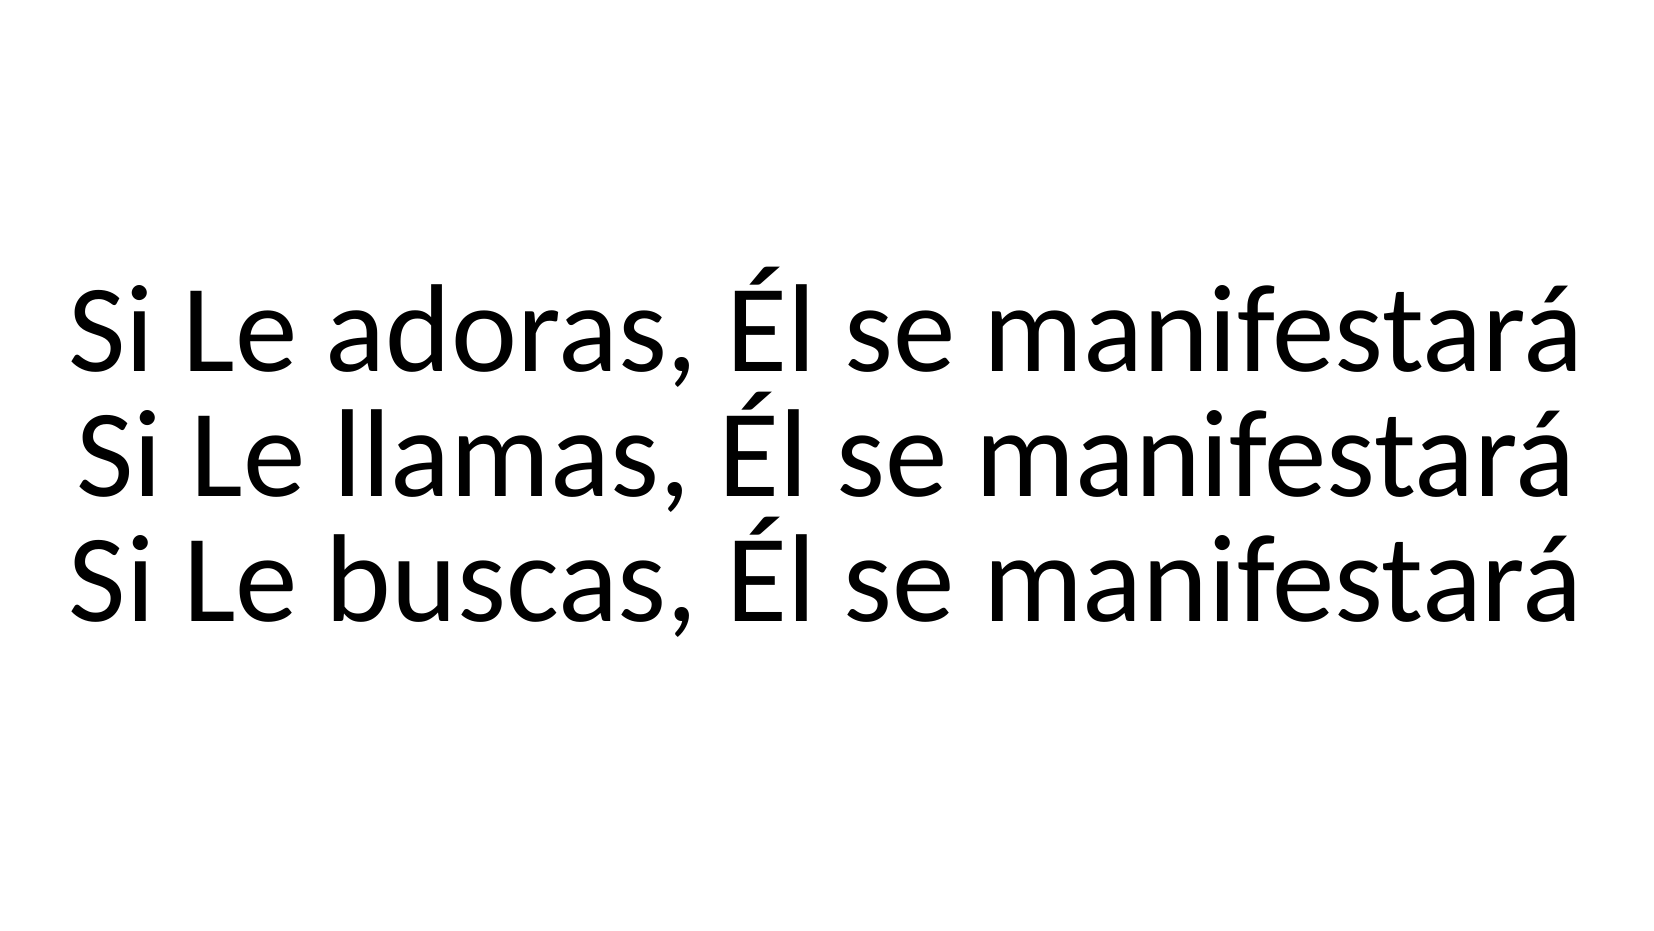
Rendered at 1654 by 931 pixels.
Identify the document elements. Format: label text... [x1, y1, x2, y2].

title Si Le adoras, Él se manifestará Si Le llamas, Él se manifestará Si Le buscas, Él se manifestará [0, 0, 1654, 931]
